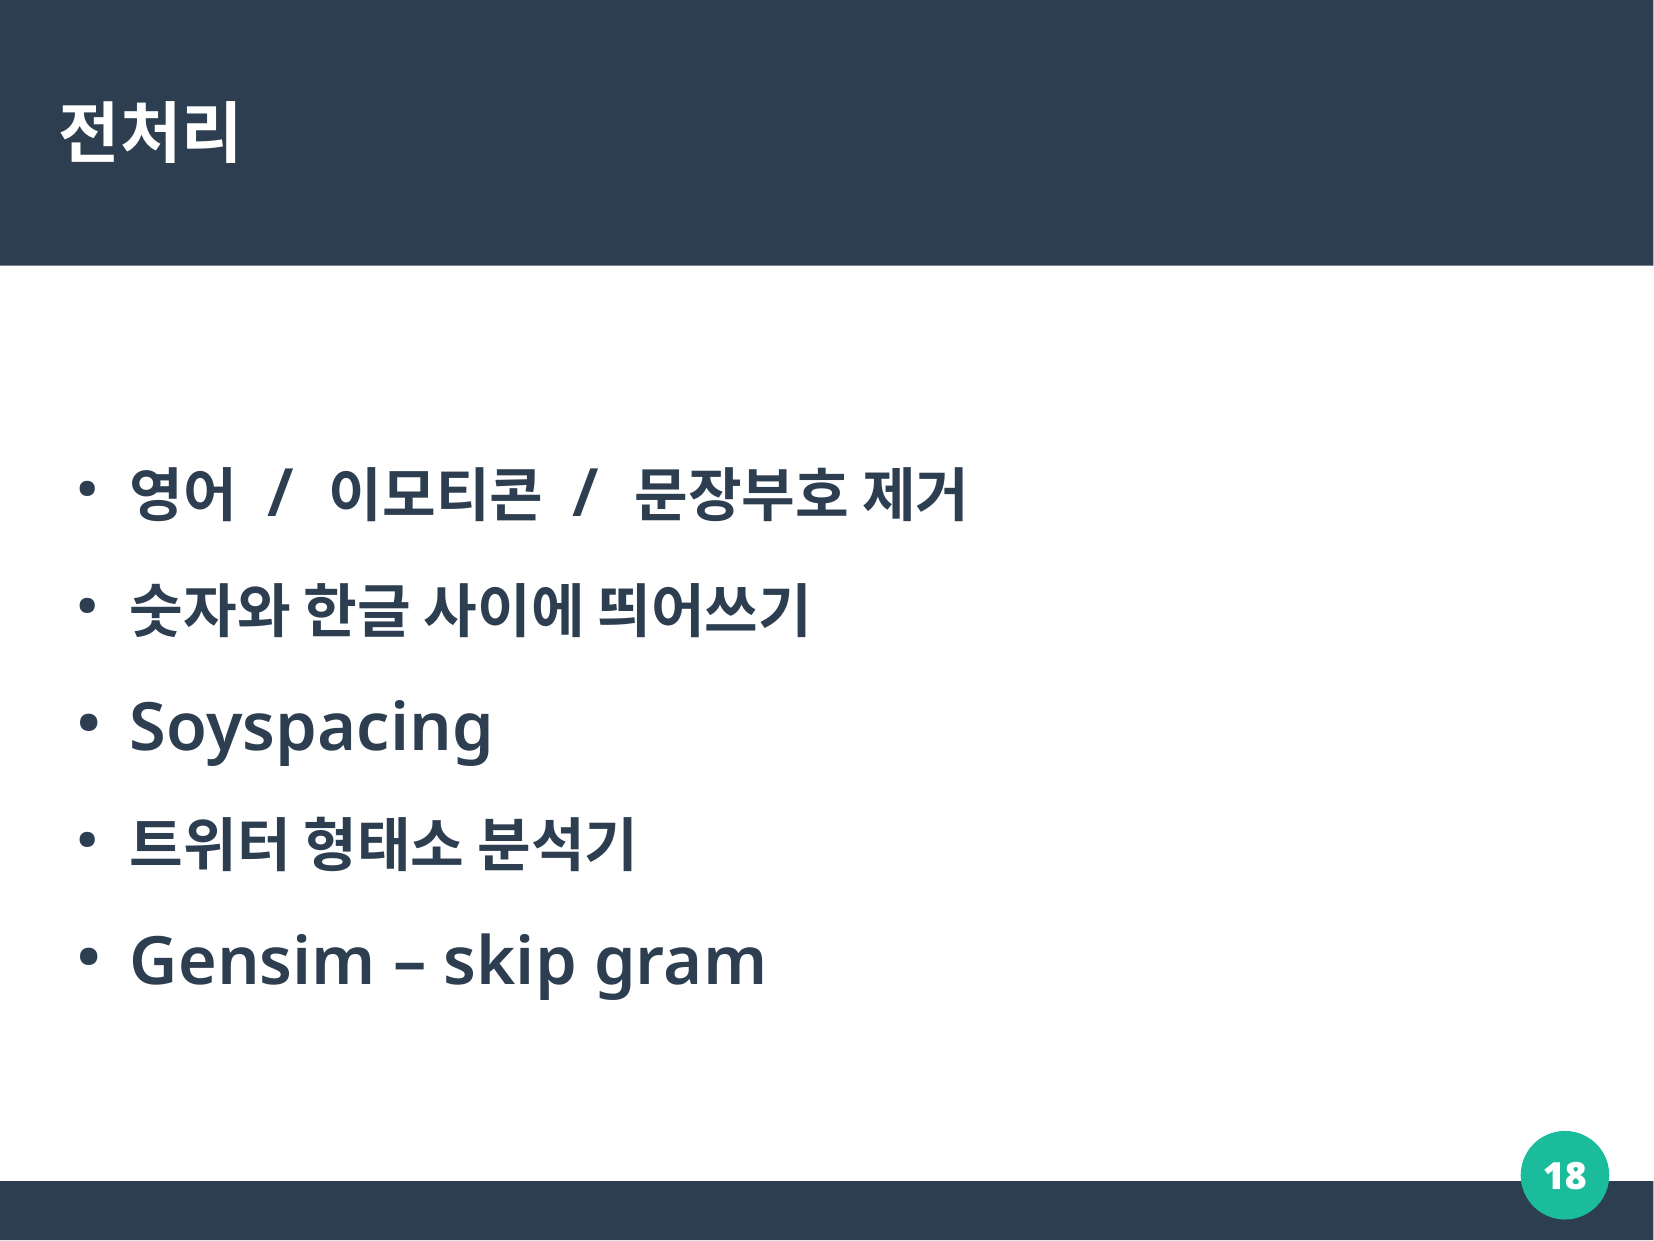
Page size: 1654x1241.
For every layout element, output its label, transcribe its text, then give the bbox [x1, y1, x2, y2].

title 전처리 [59, 49, 1595, 207]
list 영어 / 이모티콘 / 문장부호 제거 숫자와 한글 사이에 띄어쓰기 Soyspacing 트위터 형태소 분석기 Gensim – skip gram [59, 324, 1595, 1152]
